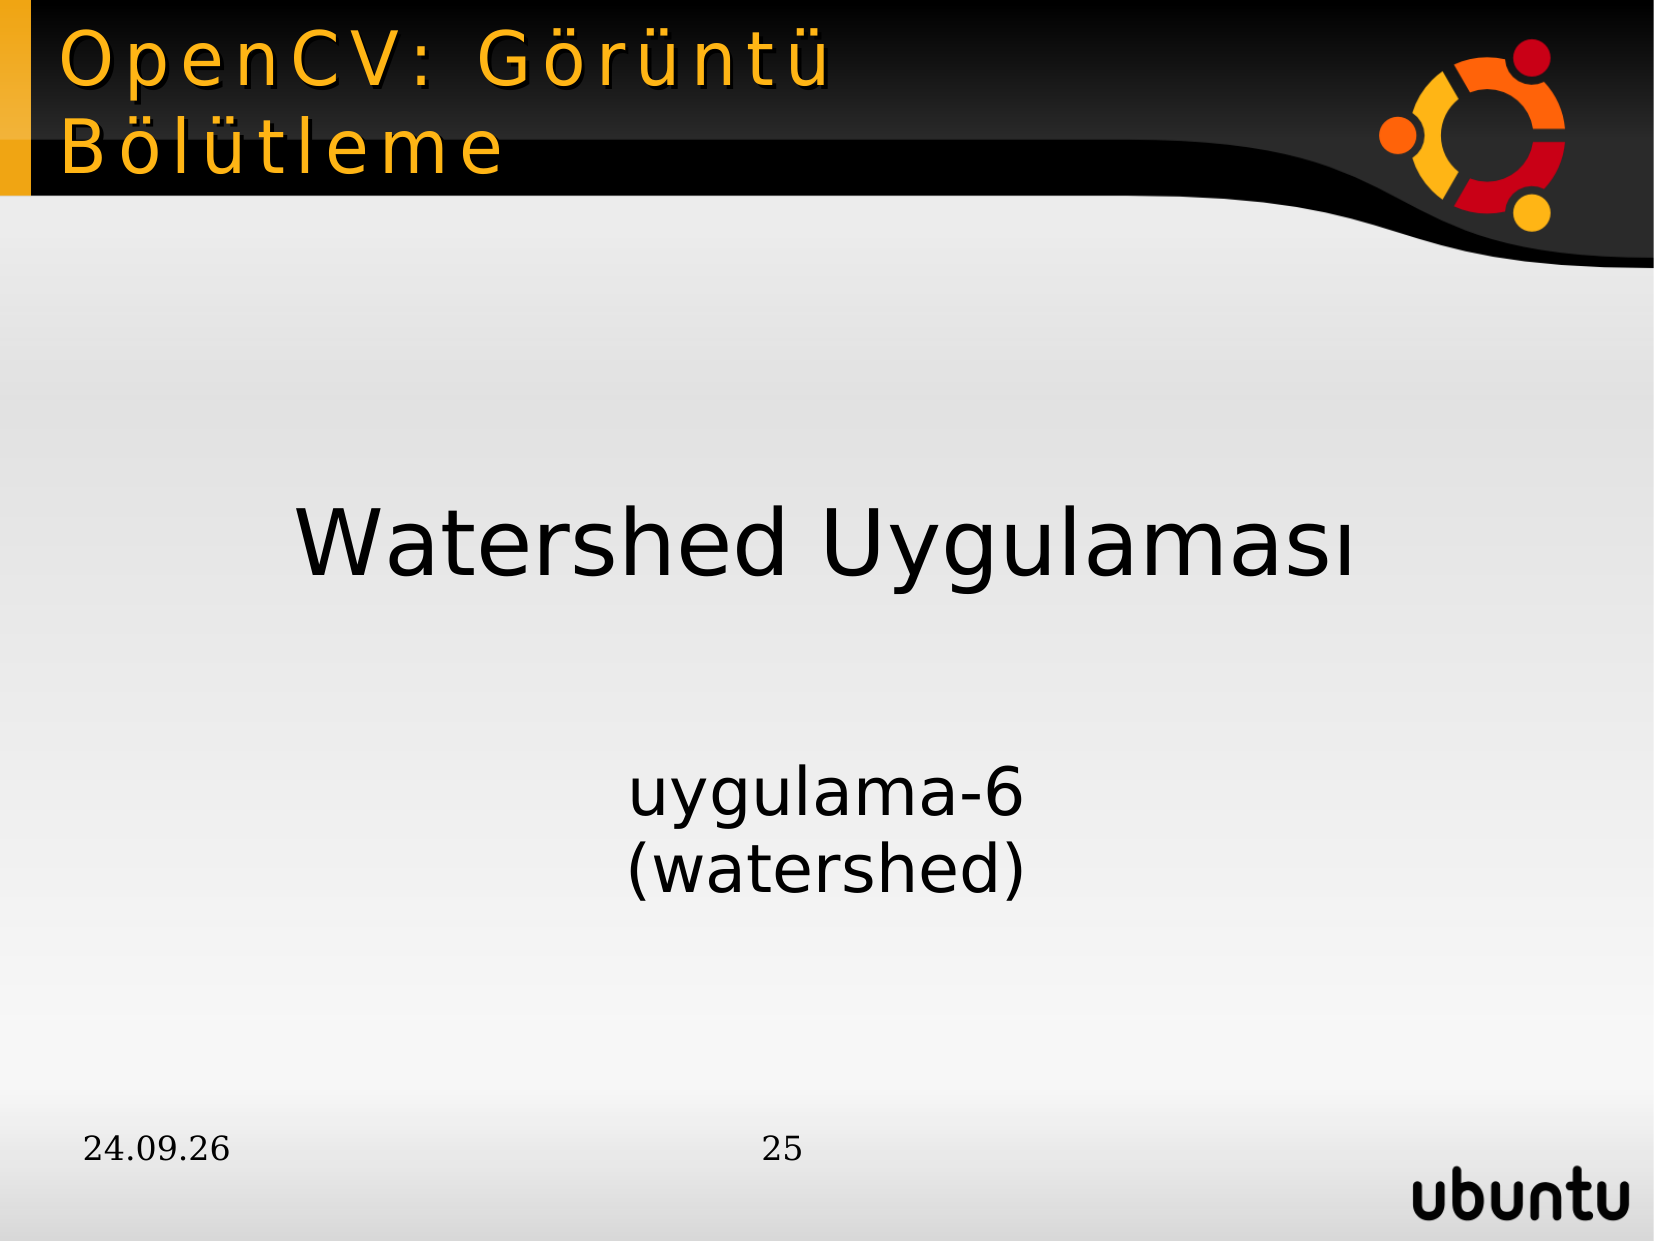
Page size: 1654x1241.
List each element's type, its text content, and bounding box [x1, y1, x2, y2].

subtitle Watershed Uygulaması uygulama-6 (watershed) [82, 297, 1571, 1102]
title OpenCV: Görüntü Bölütleme [59, 16, 1270, 191]
picture [0, 0, 1654, 1241]
